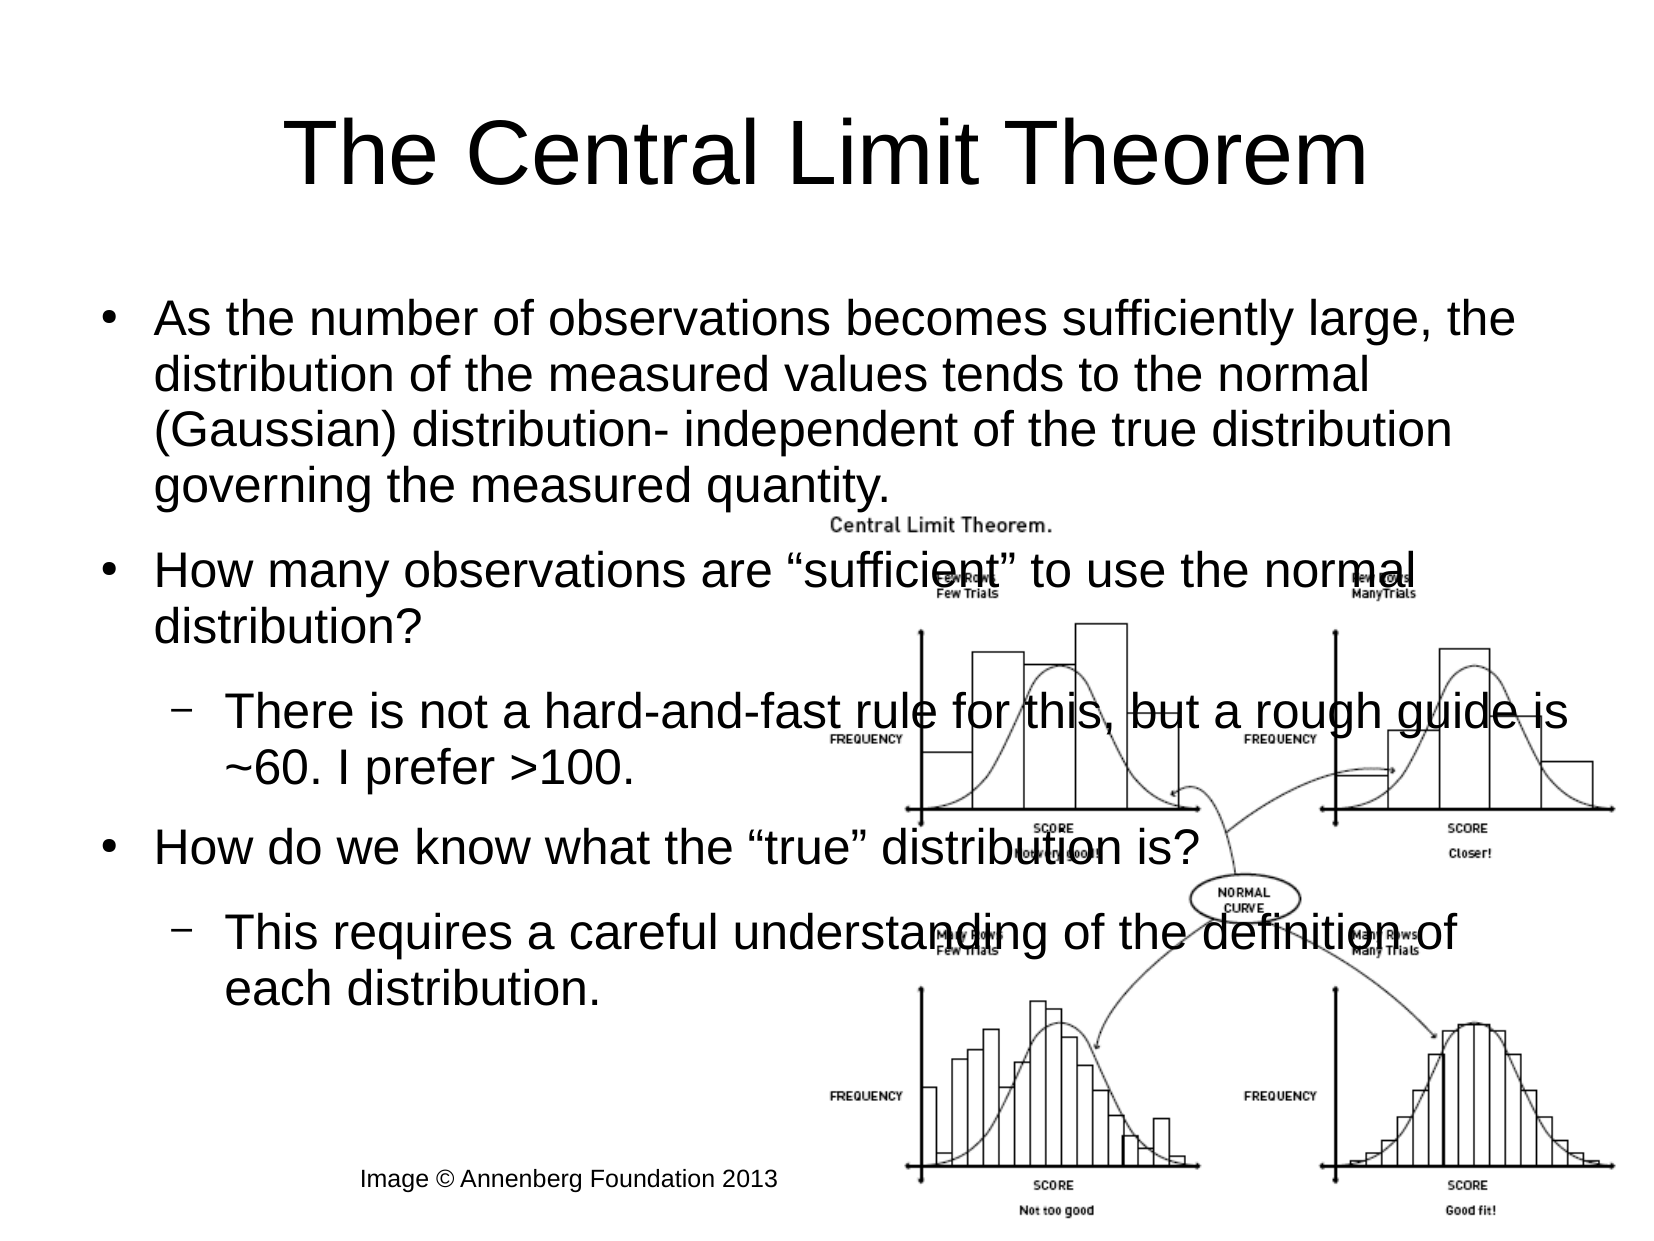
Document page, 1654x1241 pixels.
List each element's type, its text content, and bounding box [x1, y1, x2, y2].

list As the number of observations becomes sufficiently large, the distribution of the measured values tends to the normal (Gaussian) distribution- independent of the true distribution governing the measured quantity. How many observations are “sufficient” to use the normal distribution? There is not a hard-and-fast rule for this, but a rough guide is ~60. I prefer >100. How do we know what the “true” distribution is? This requires a careful understanding of the definition of each distribution. [82, 290, 1571, 1096]
title The Central Limit Theorem [82, 49, 1571, 257]
picture [825, 509, 1636, 1223]
text_box Image © Annenberg Foundation 2013 [345, 1156, 811, 1201]
